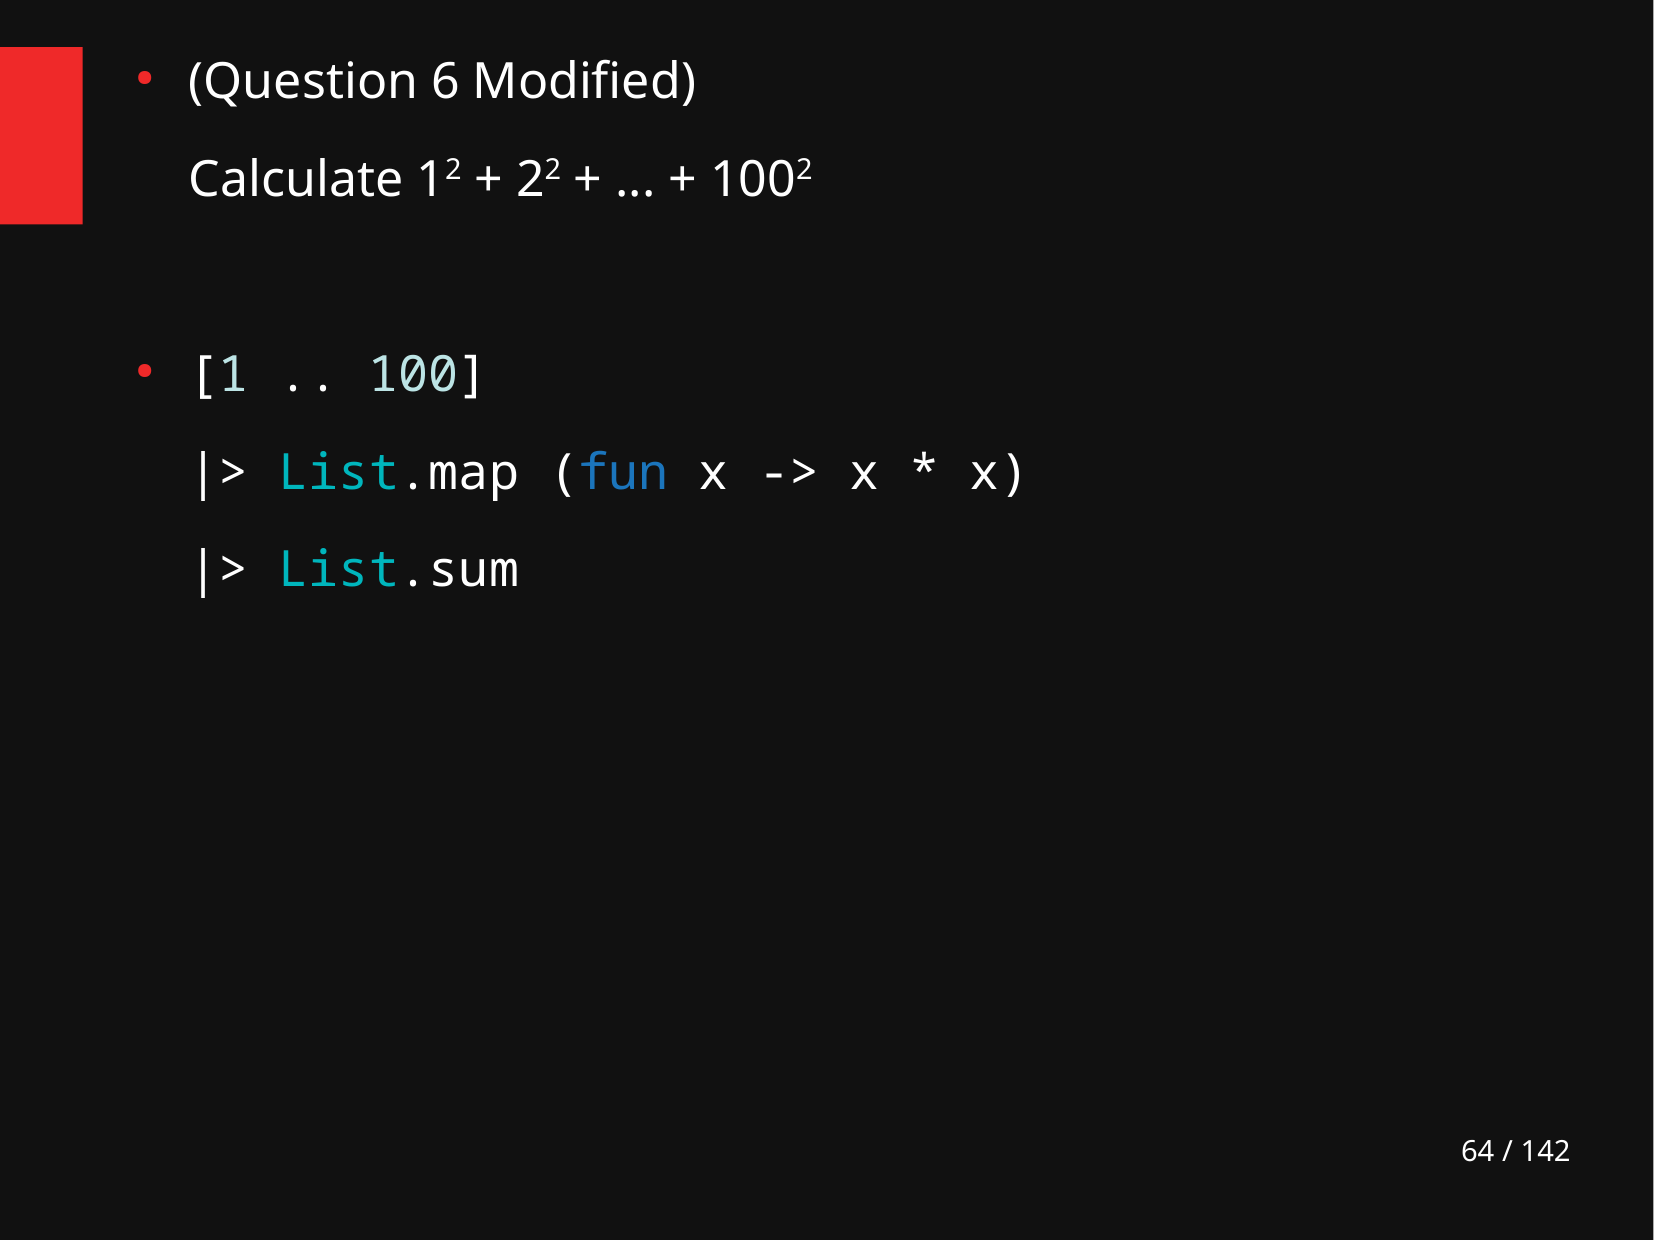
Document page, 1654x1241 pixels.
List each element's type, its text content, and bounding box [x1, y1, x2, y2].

list (Question 6 Modified) Calculate 12 + 22 + ... + 1002 [1 .. 100] |> List.map (fun x -> x * x) |> List.sum [118, 45, 1536, 1074]
